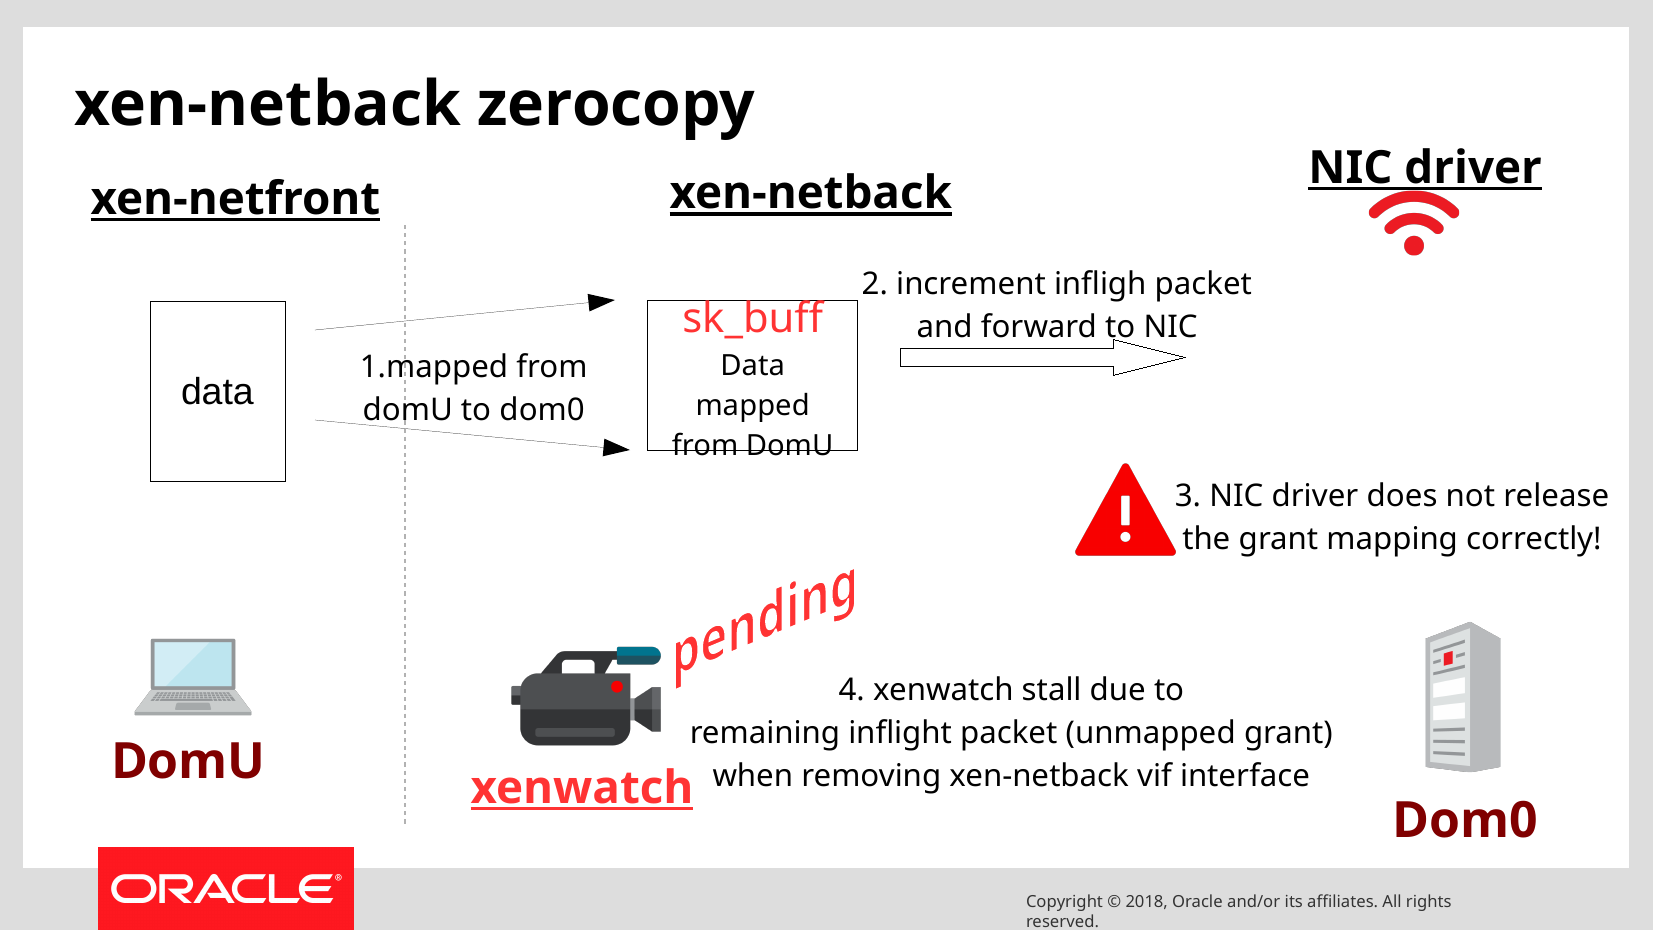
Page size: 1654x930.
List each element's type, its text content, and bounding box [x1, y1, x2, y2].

text_box pending [730, 612, 754, 653]
text_box [23, 27, 1629, 868]
picture [1346, 155, 1482, 291]
text_box sk_buff Data mapped from DomU [647, 300, 858, 451]
text_box 2. increment infligh packet and forward to NIC [846, 253, 1254, 340]
text_box pending [759, 585, 783, 638]
text_box pending [803, 582, 827, 623]
text_box 1.mapped from domU to dom0 [345, 336, 594, 422]
text_box 3. NIC driver does not release the grant mapping correctly! [1201, 465, 1607, 551]
text_box pending [789, 592, 797, 628]
picture [98, 847, 354, 930]
picture [474, 584, 698, 808]
text_box 4. xenwatch stall due to remaining inflight packet (unmapped grant) when removing xen-netback vif interface [698, 660, 1324, 781]
picture [1050, 434, 1201, 586]
text_box DomU [96, 717, 272, 789]
text_box NIC driver [1293, 126, 1544, 194]
text_box xen-netback [654, 152, 955, 219]
text_box Copyright © 2018, Oracle and/or its affiliates. All rights reserved. [1011, 883, 1534, 918]
text_box pending [831, 567, 856, 623]
text_box Dom0 [1377, 811, 1547, 848]
text_box xen-netback zerocopy [60, 50, 1629, 151]
text_box xen-netfront [75, 158, 386, 225]
text_box pending [702, 624, 726, 661]
picture [1350, 584, 1576, 811]
text_box data [150, 301, 286, 482]
text_box xenwatch [455, 746, 693, 814]
picture [105, 589, 281, 766]
